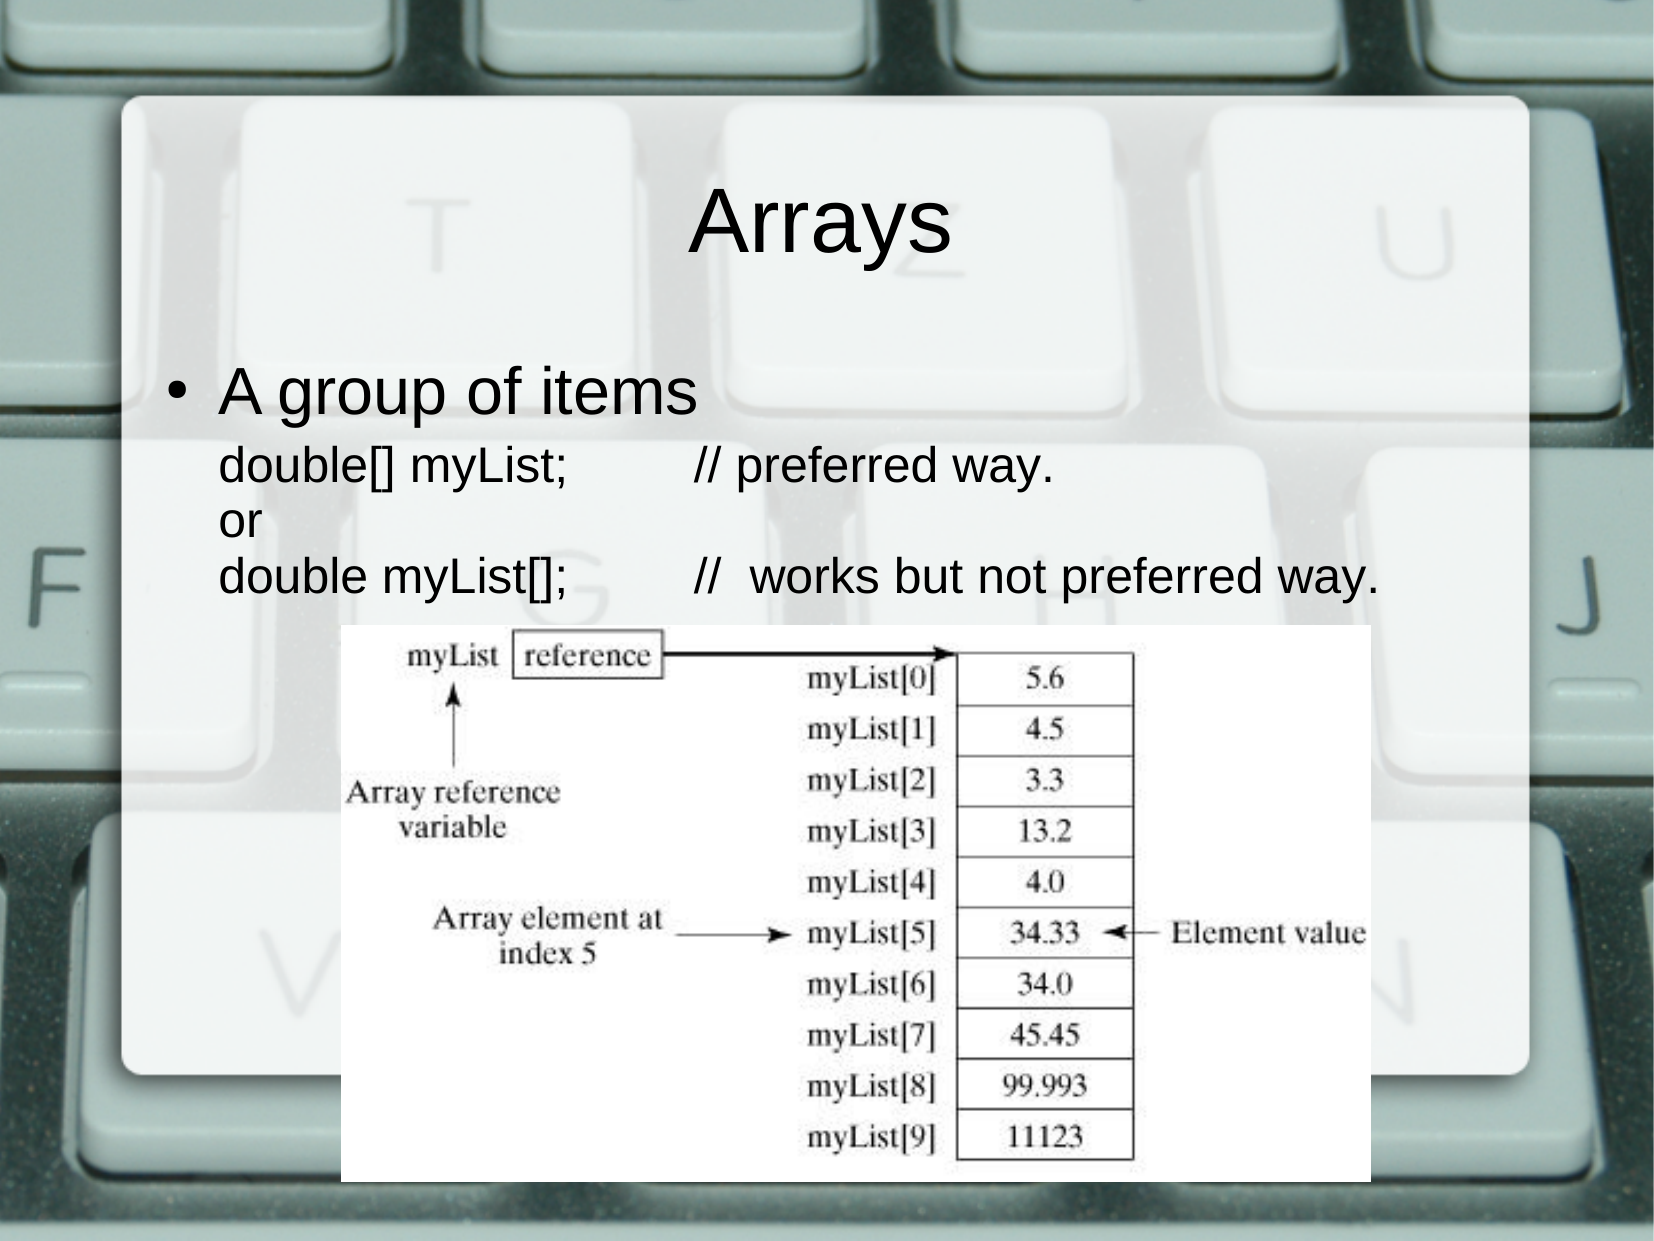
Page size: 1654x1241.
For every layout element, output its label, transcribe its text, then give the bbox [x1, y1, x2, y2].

title Arrays [135, 117, 1506, 325]
text_box double[] myList; // preferred way. or double myList[]; // works but not preferred way. [218, 437, 1382, 605]
picture [0, 0, 1654, 1241]
list A group of items [147, 354, 1506, 1063]
